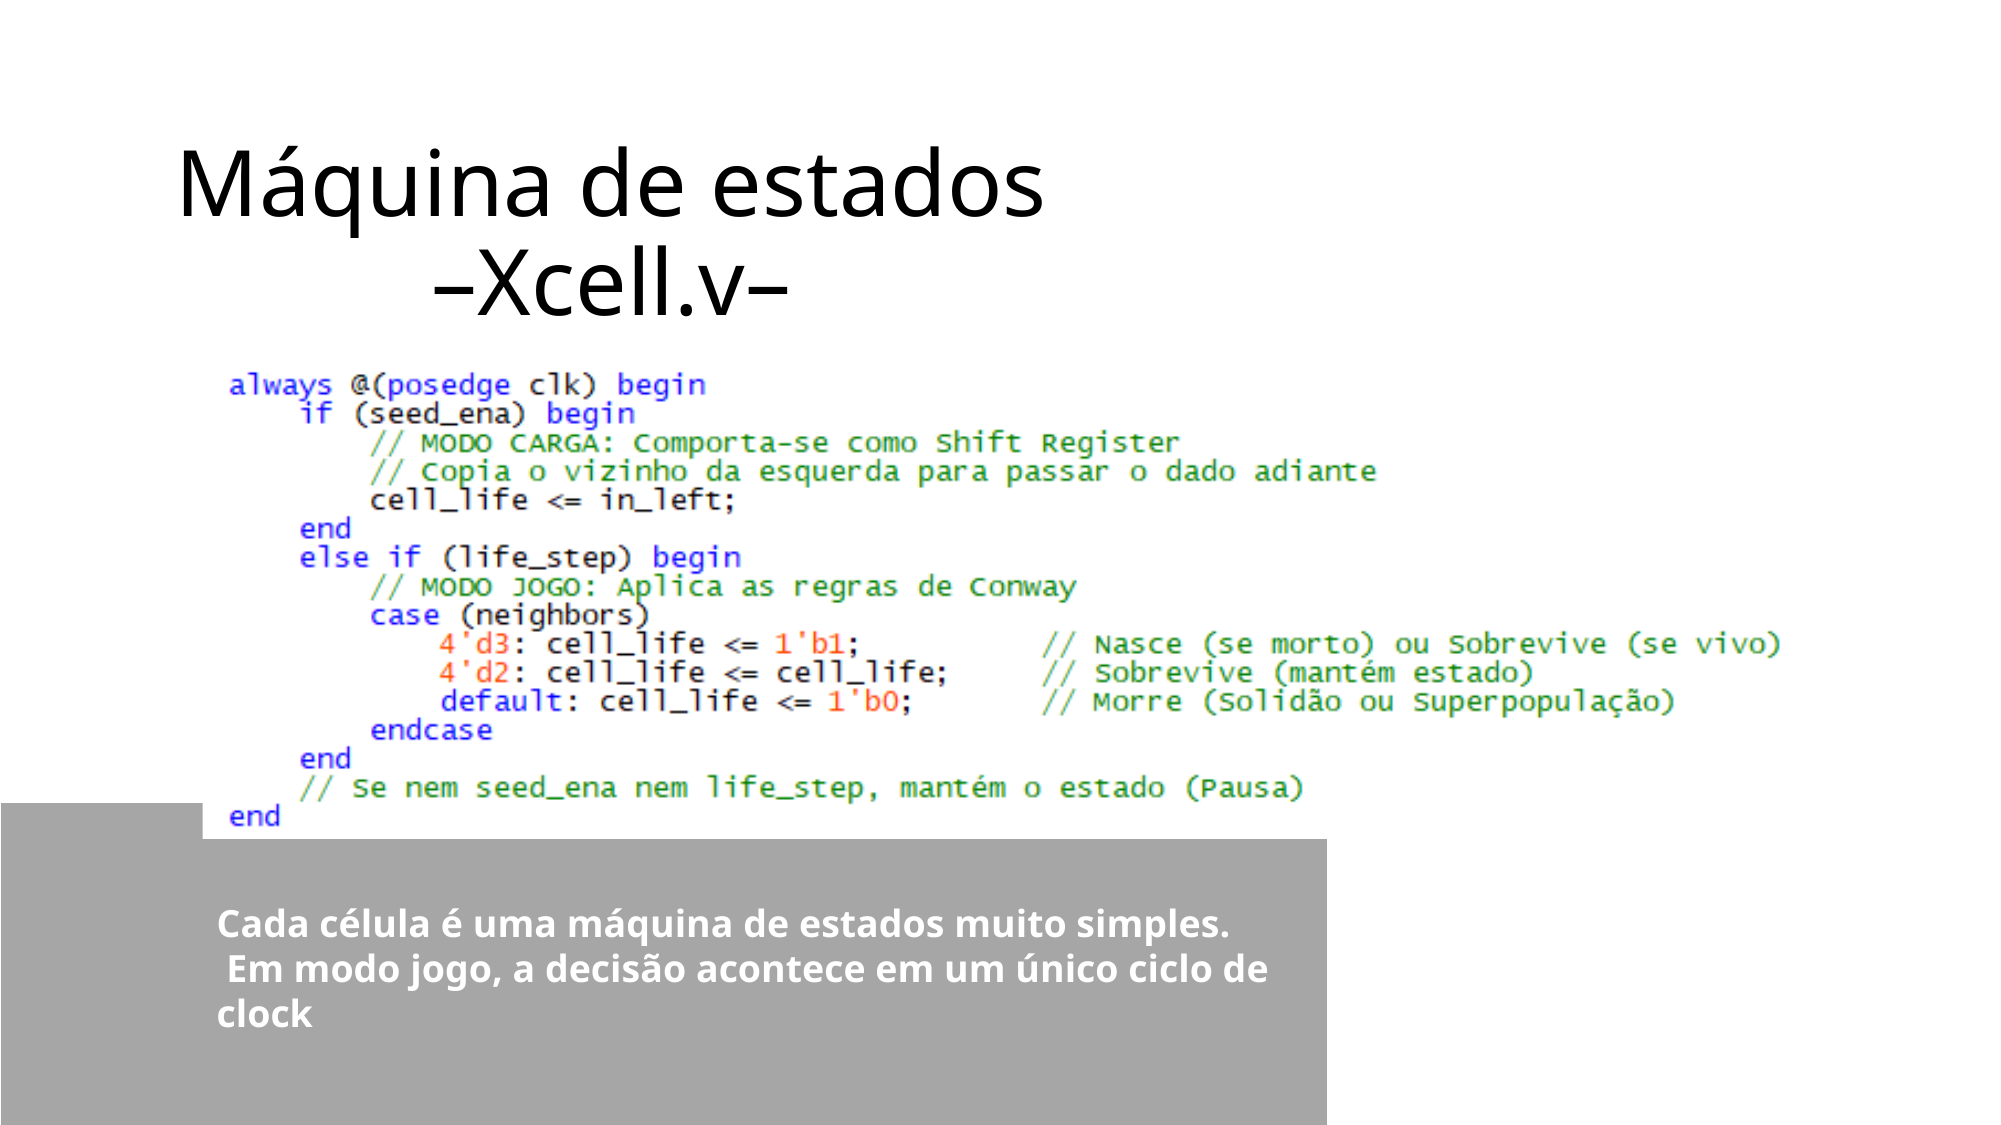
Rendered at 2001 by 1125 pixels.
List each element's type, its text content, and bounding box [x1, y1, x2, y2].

title Máquina de estados –Xcell.v– [84, 108, 1140, 364]
text_box Cada célula é uma máquina de estados muito simples. Em modo jogo, a decisão acontece em um único ciclo de clock [201, 892, 1301, 1044]
text_box [1, 803, 1327, 1125]
picture [202, 364, 1825, 839]
